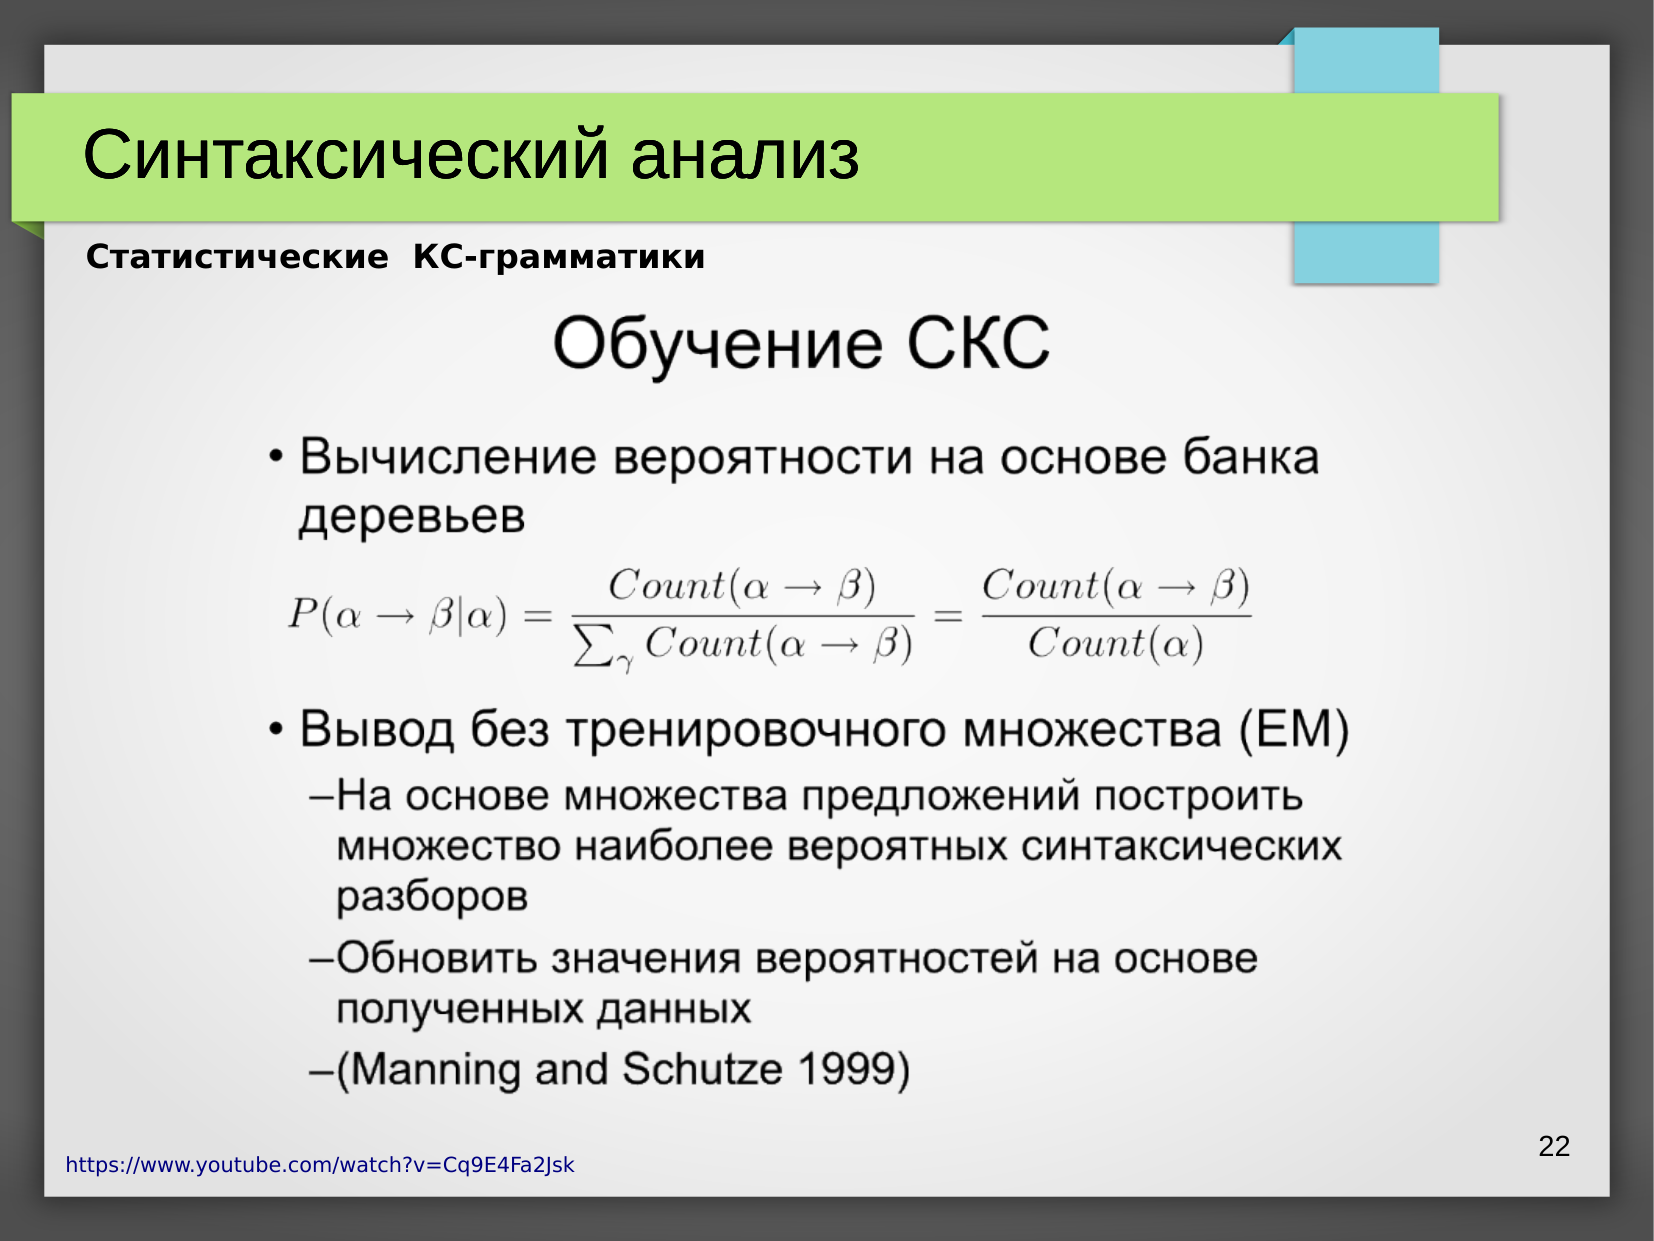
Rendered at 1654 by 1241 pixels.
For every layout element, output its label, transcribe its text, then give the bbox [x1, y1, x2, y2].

text_box Статистические КС-грамматики [70, 230, 1075, 296]
picture [0, 0, 1654, 1241]
text_box https://www.youtube.com/watch?v=Cq9E4Fa2Jsk [50, 1145, 615, 1185]
title Синтаксический анализ [82, 114, 993, 194]
